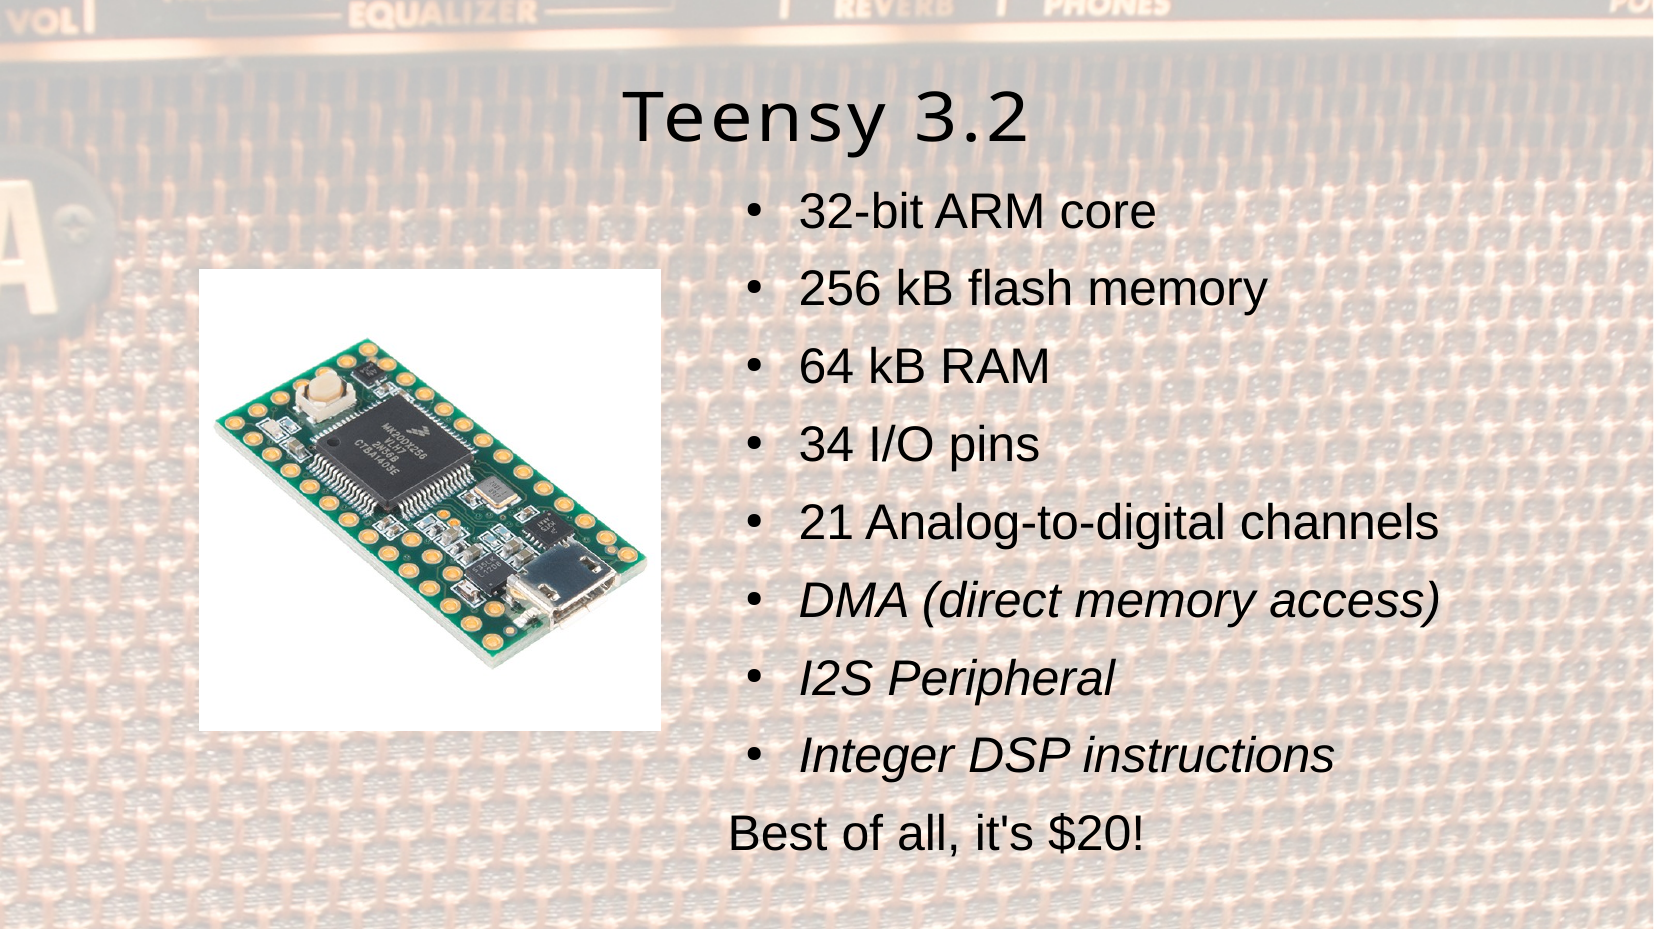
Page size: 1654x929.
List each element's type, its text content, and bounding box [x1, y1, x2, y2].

title Teensy 3.2 [82, 36, 1571, 192]
picture [0, 0, 1654, 929]
list 32-bit ARM core 256 kB flash memory 64 kB RAM 34 I/O pins 21 Analog-to-digital channels DMA (direct memory access) I2S Peripheral Integer DSP instructions Best of all, it's $20! [727, 105, 1653, 886]
